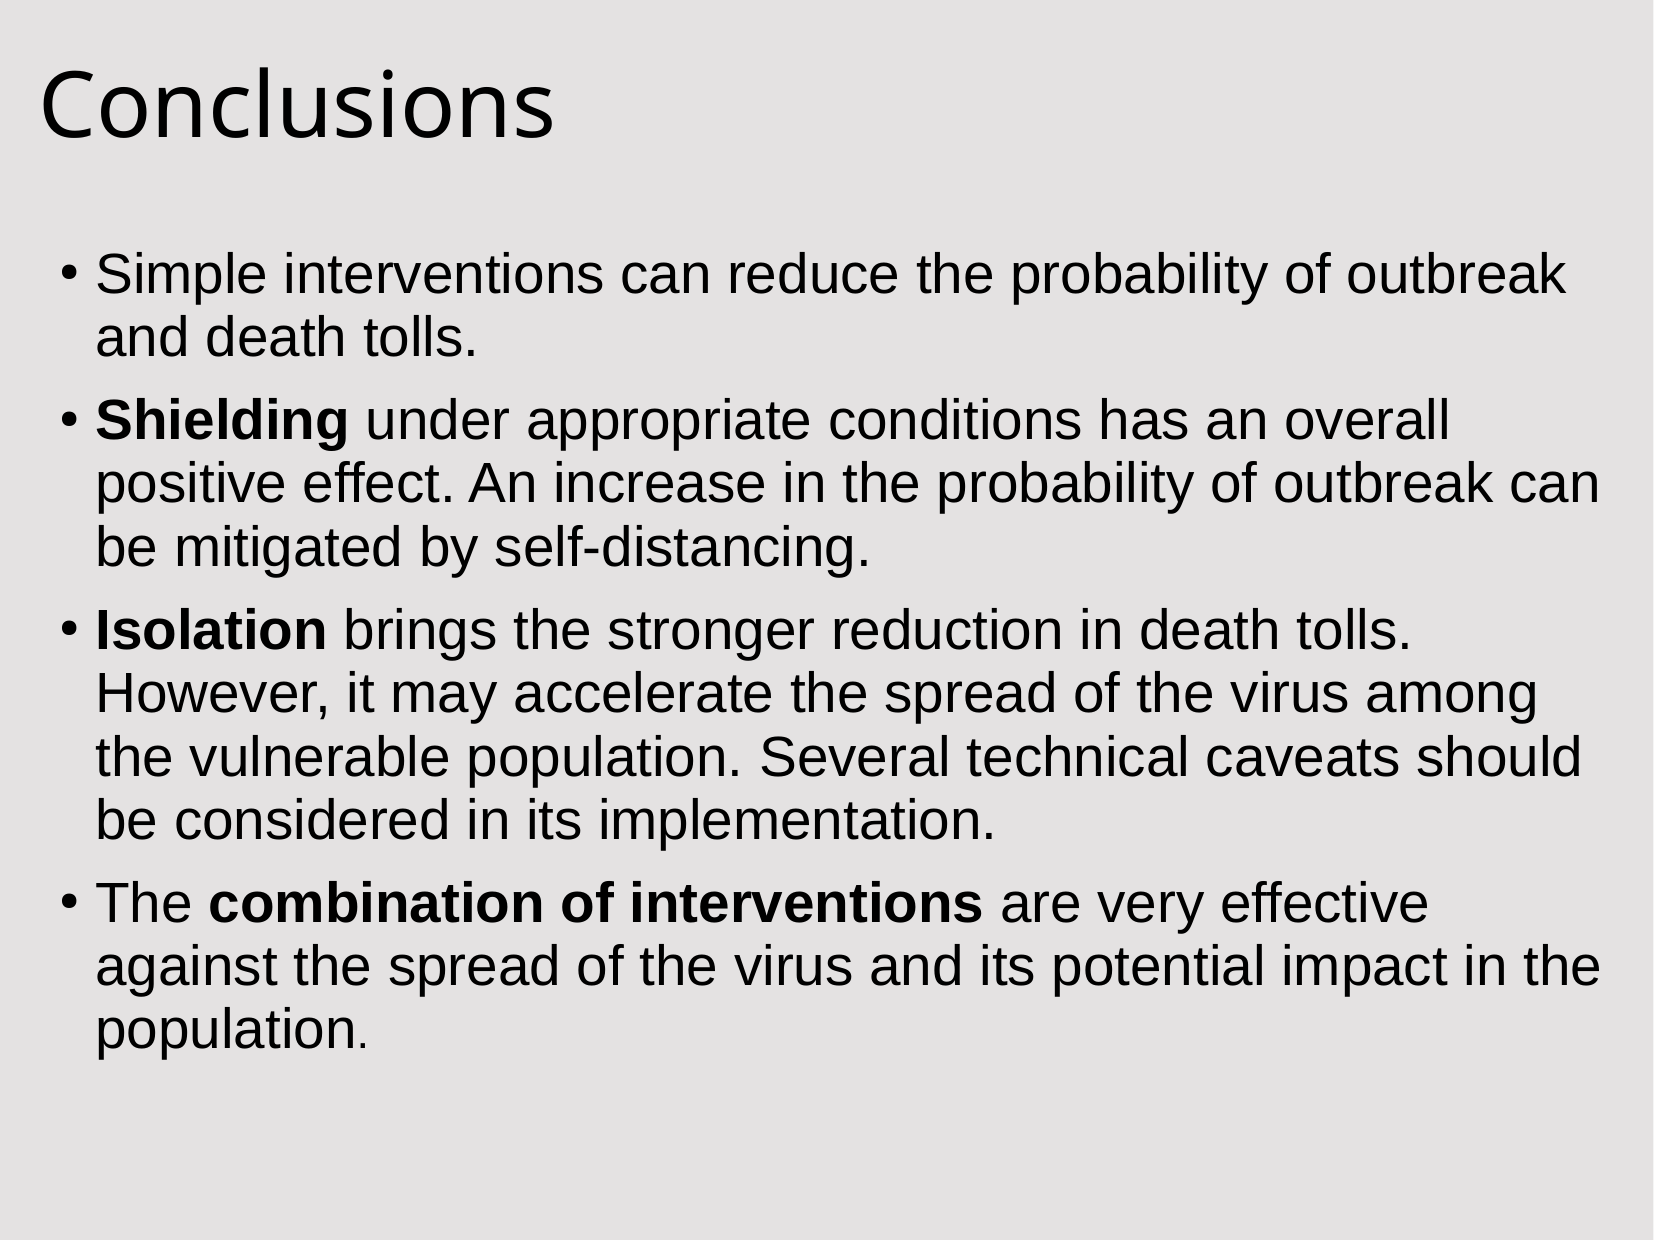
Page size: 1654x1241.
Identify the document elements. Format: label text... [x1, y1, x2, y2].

text_box Conclusions [23, 31, 638, 166]
list Simple interventions can reduce the probability of outbreak and death tolls. Shielding under appropriate conditions has an overall positive effect. An increase in the probability of outbreak can be mitigated by self-distancing. Isolation brings the stronger reduction in death tolls. However, it may accelerate the spread of the virus among the vulnerable population. Several technical caveats should be considered in its implementation. The combination of interventions are very effective against the spread of the virus and its potential impact in the population. [47, 171, 1619, 1075]
